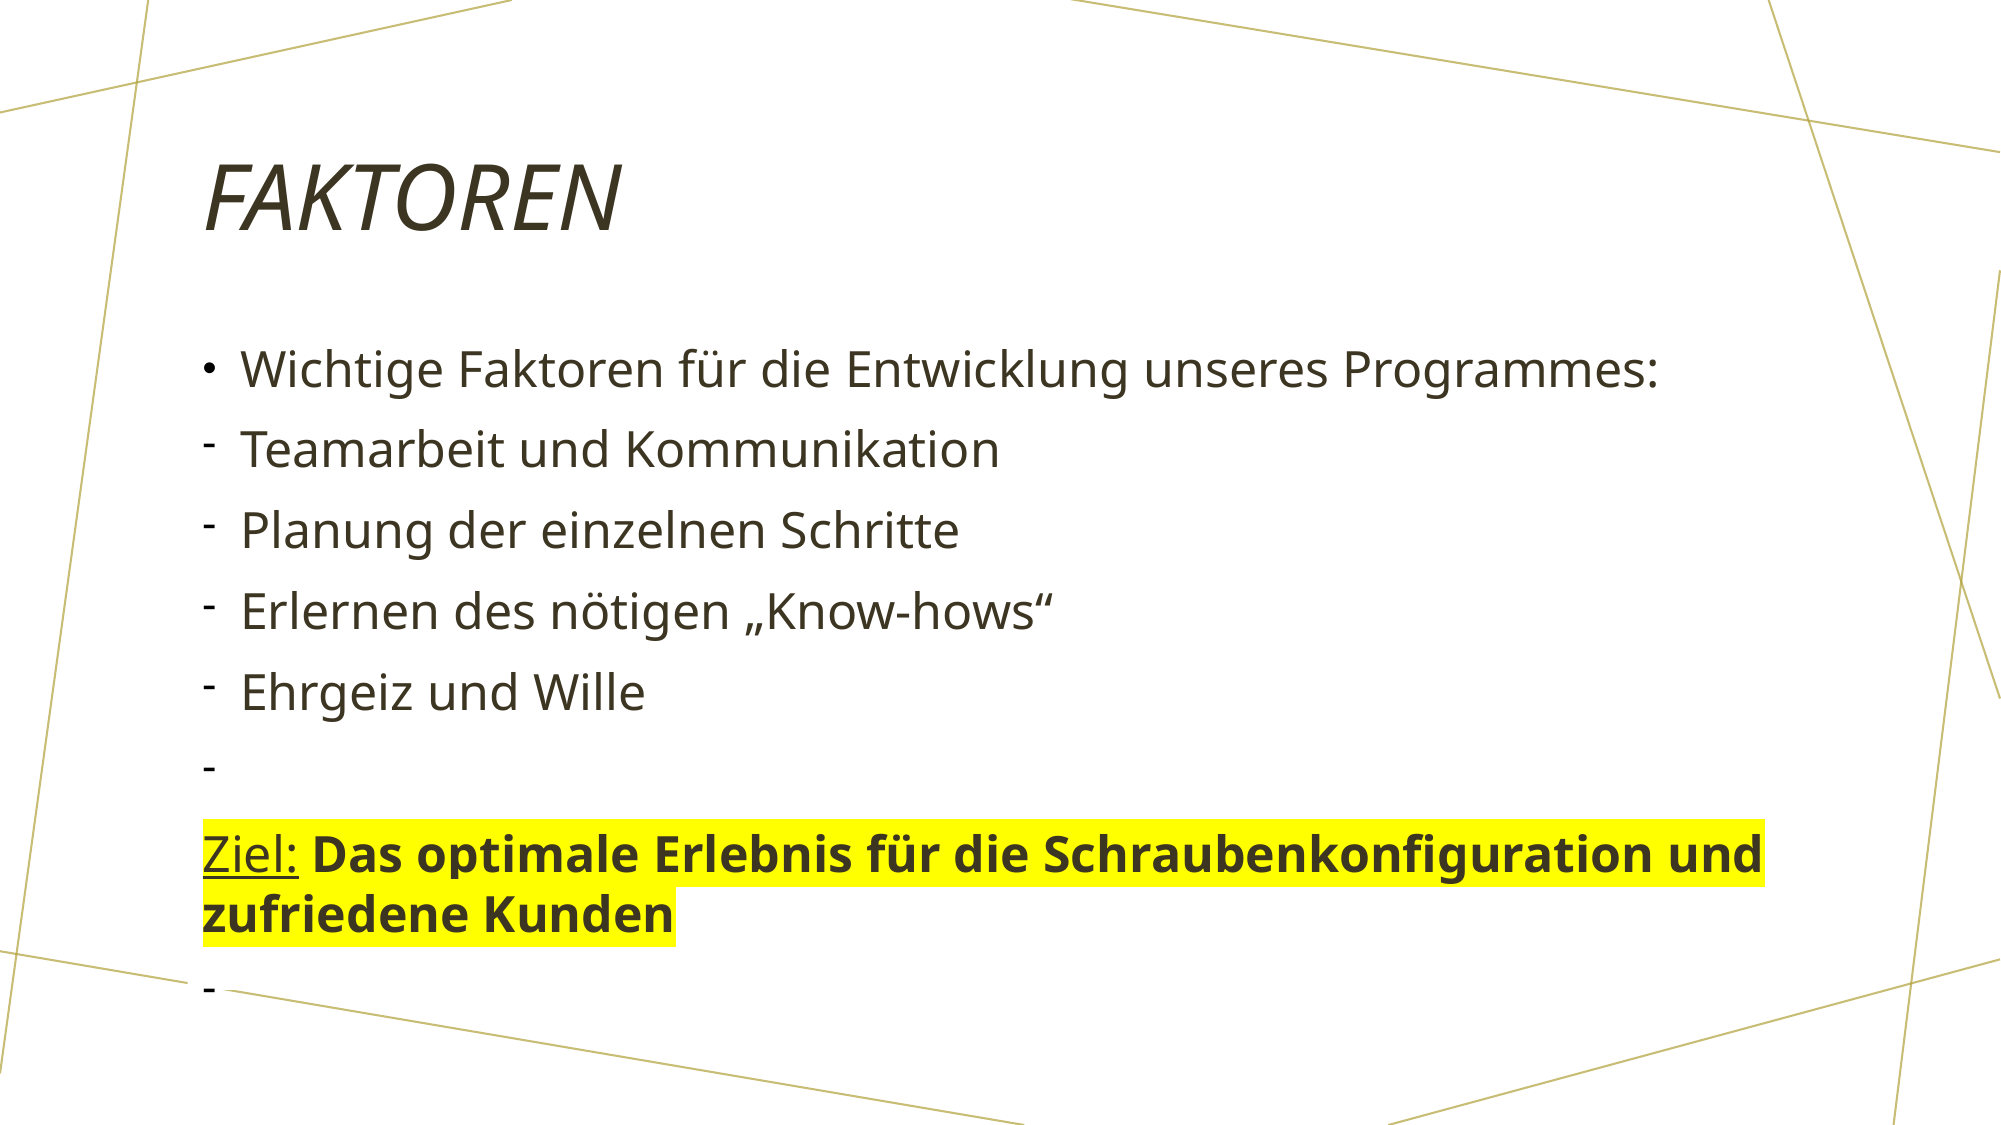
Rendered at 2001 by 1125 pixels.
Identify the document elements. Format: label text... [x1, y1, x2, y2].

title Faktoren [187, 87, 1813, 315]
list Wichtige Faktoren für die Entwicklung unseres Programmes: Teamarbeit und Kommunikation Planung der einzelnen Schritte Erlernen des nötigen „Know-hows“ Ehrgeiz und Wille Ziel: Das optimale Erlebnis für die Schraubenkonfiguration und zufriedene Kunden [187, 329, 1813, 990]
